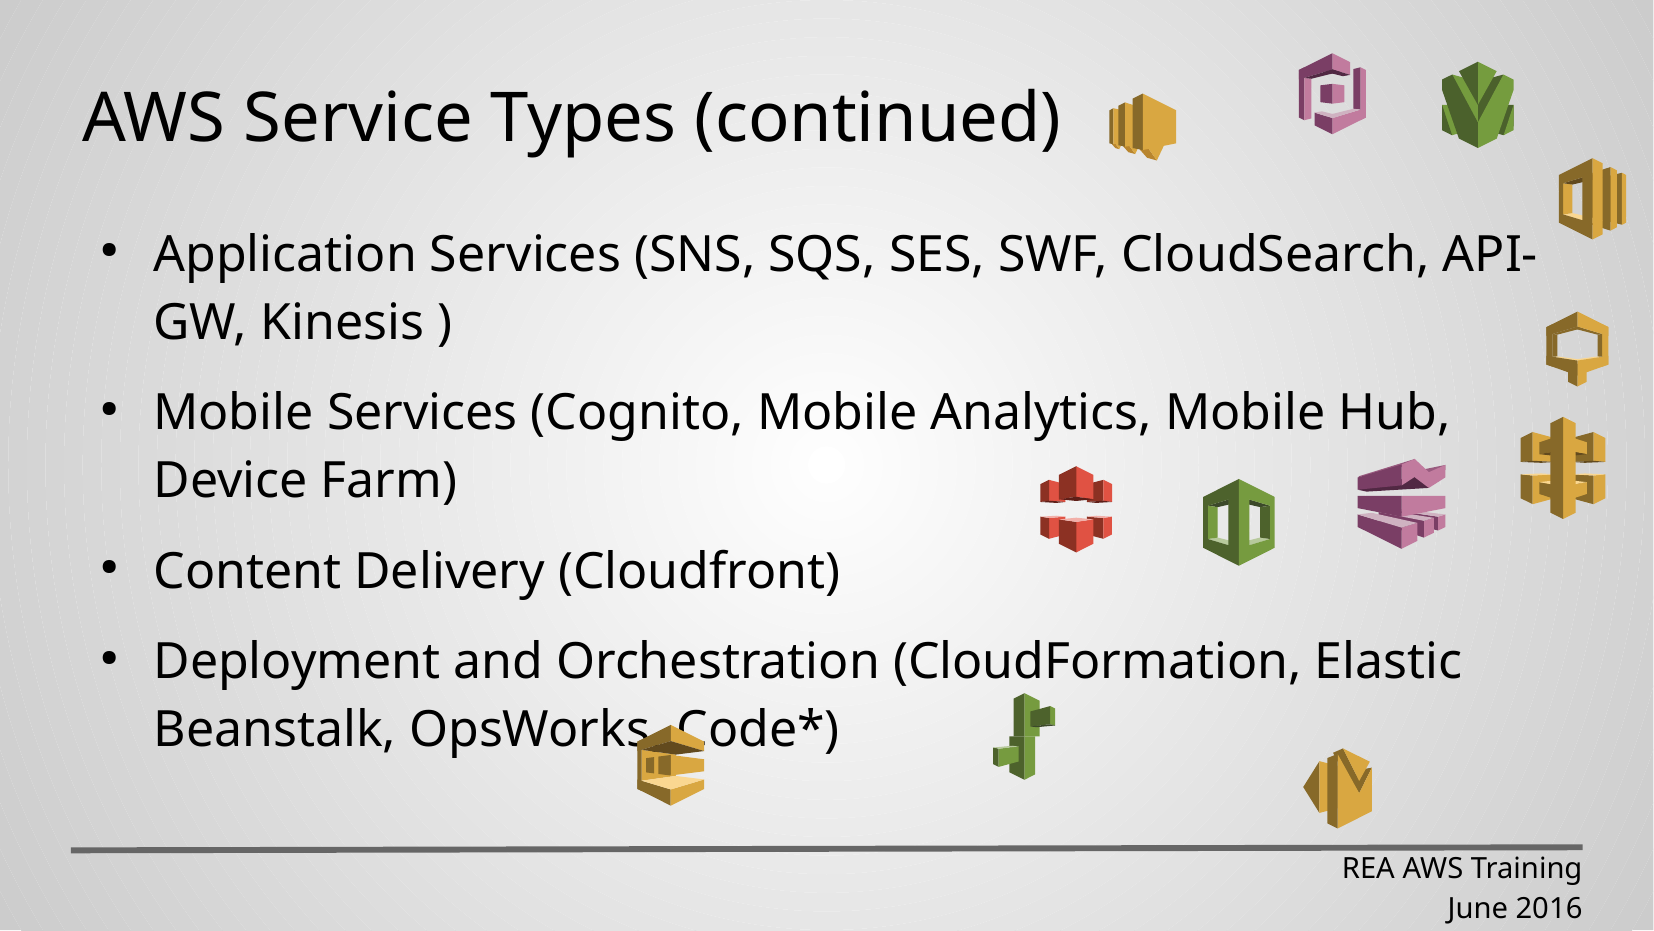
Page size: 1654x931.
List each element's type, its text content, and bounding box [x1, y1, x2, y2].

list Application Services (SNS, SQS, SES, SWF, CloudSearch, API-GW, Kinesis ) Mobile Services (Cognito, Mobile Analytics, Mobile Hub, Device Farm) Content Delivery (Cloudfront) Deployment and Orchestration (CloudFormation, Elastic Beanstalk, OpsWorks, Code*) [82, 217, 1571, 827]
picture [1202, 476, 1276, 567]
picture [1417, 44, 1650, 256]
picture [1275, 36, 1390, 151]
picture [1524, 296, 1630, 402]
picture [1015, 448, 1137, 570]
picture [1338, 440, 1465, 567]
picture [992, 692, 1056, 780]
picture [1519, 416, 1607, 520]
picture [1086, 70, 1199, 184]
picture [614, 708, 728, 822]
picture [1281, 732, 1394, 845]
title AWS Service Types (continued) [82, 36, 1571, 193]
